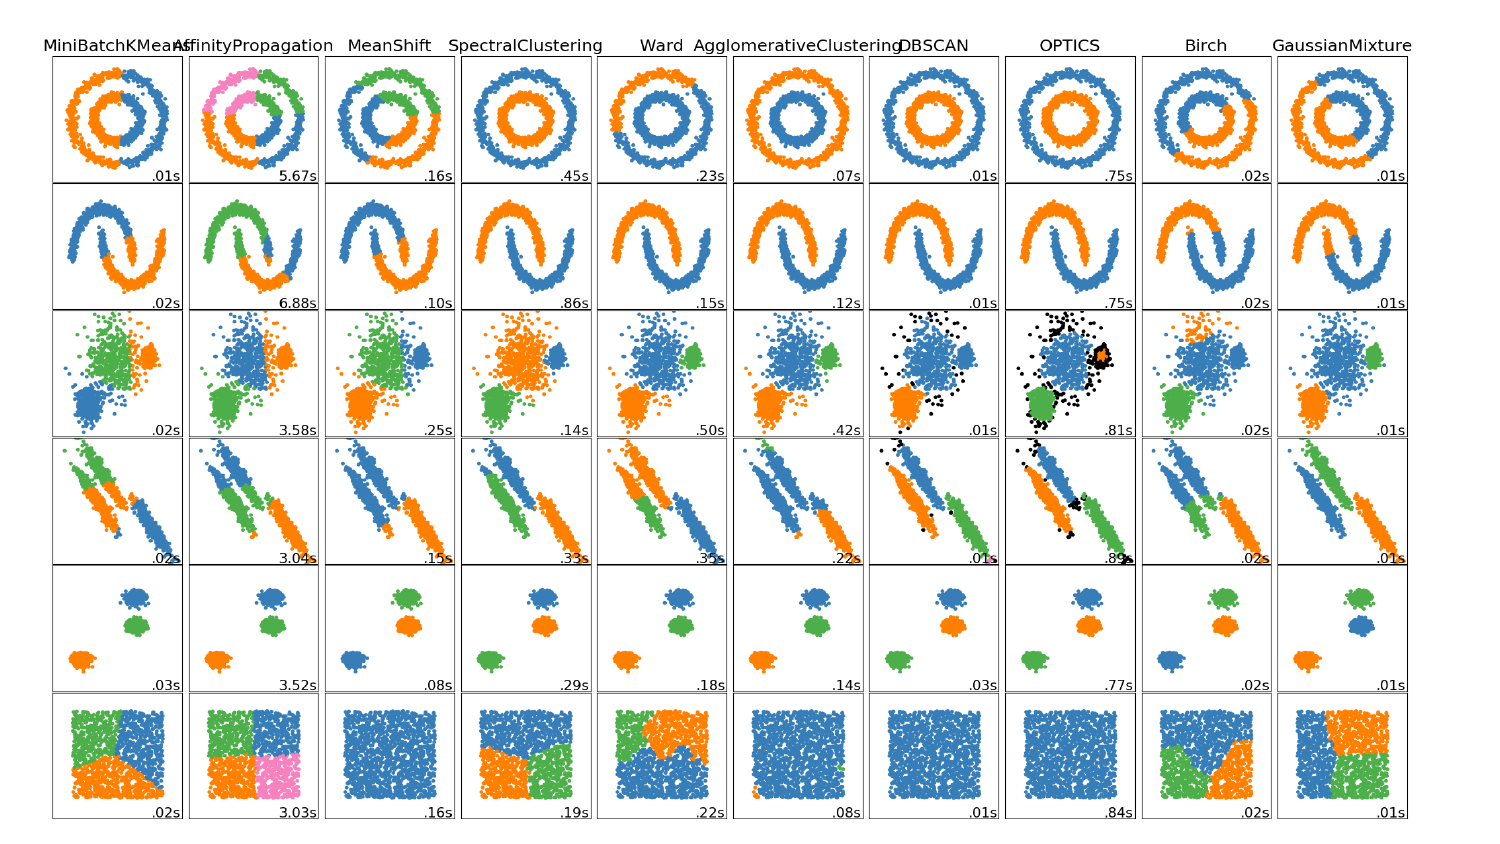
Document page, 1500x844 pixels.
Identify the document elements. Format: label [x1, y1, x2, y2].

picture [24, 24, 1435, 819]
